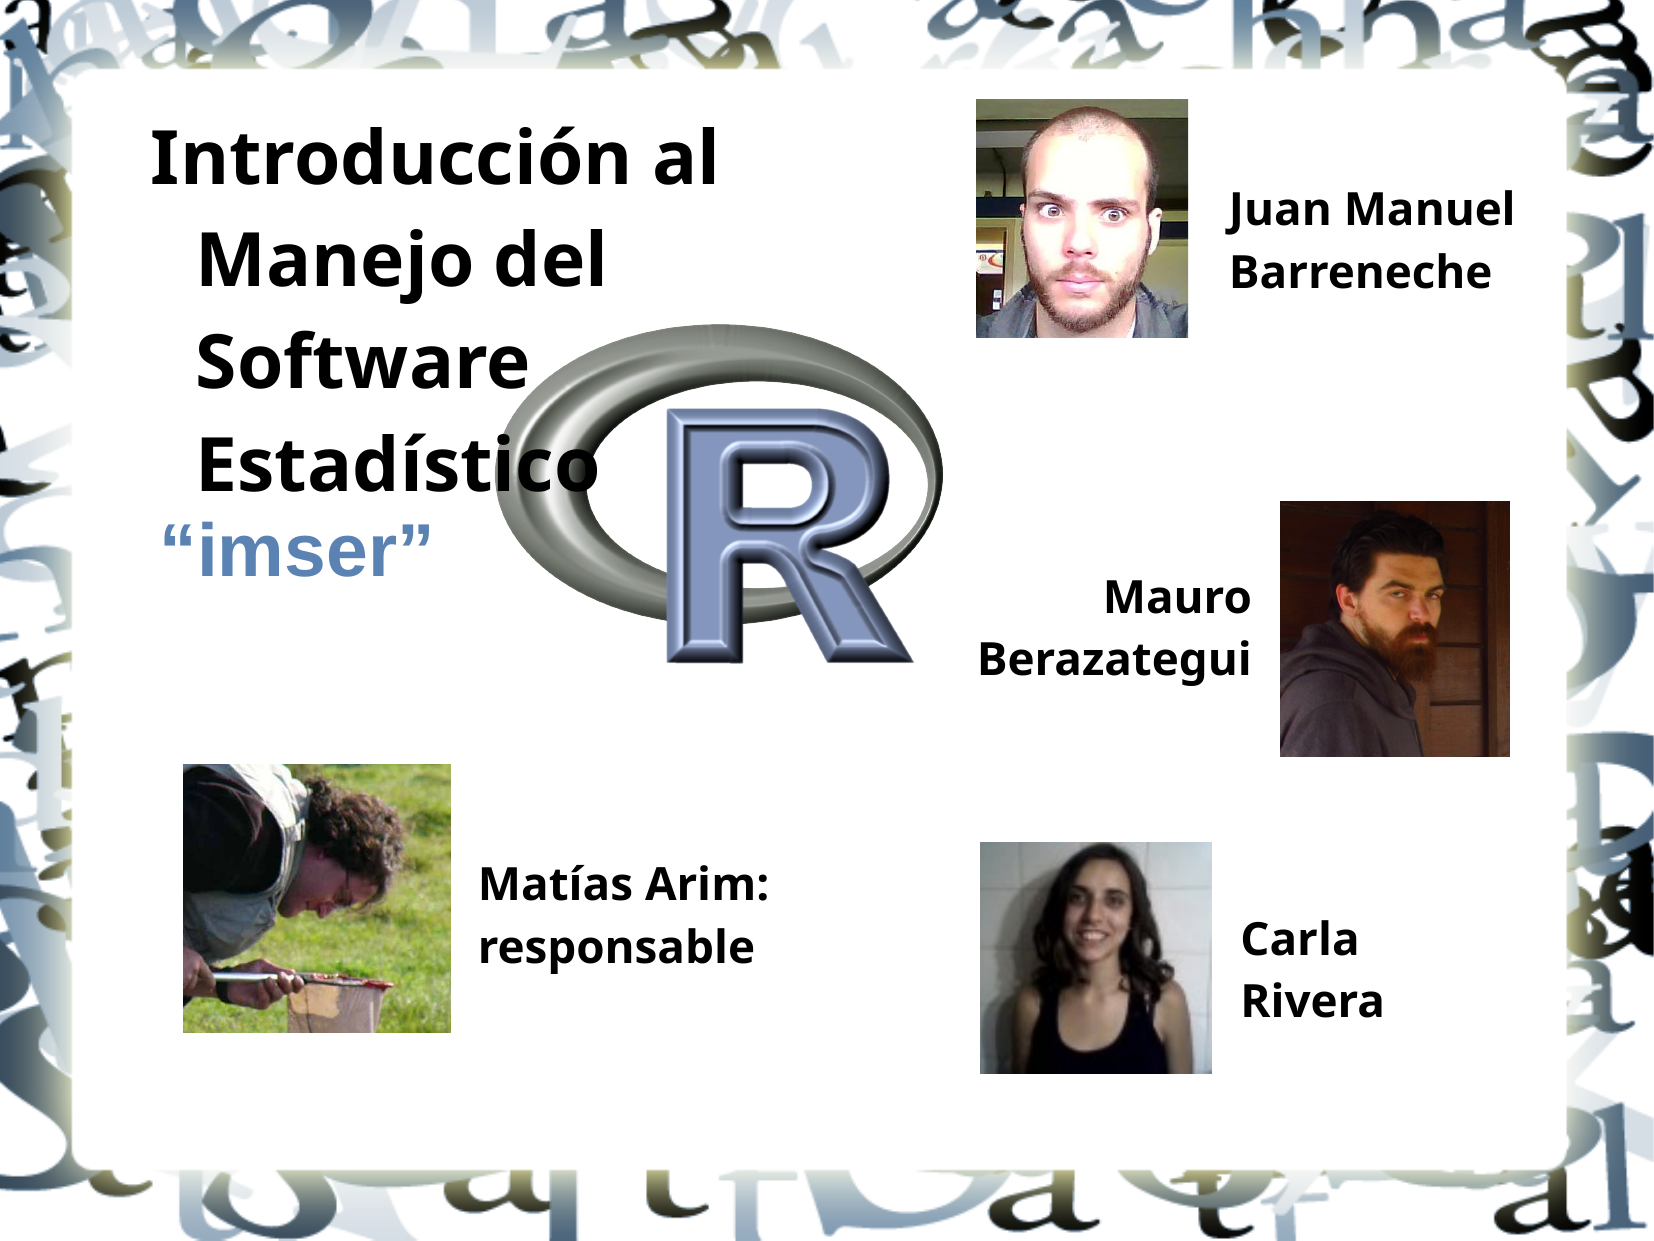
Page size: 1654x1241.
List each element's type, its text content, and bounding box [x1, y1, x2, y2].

text_box Juan Manuel Barreneche [1214, 169, 1538, 320]
text_box Mauro Berazategui [962, 556, 1280, 707]
text_box “imser” [145, 501, 451, 601]
text_box Carla Rivera [1225, 898, 1450, 1043]
picture [0, 0, 1654, 1241]
text_box Matías Arim: responsable [463, 844, 787, 995]
text_box Introducción al Manejo del Software Estadístico [136, 96, 812, 585]
